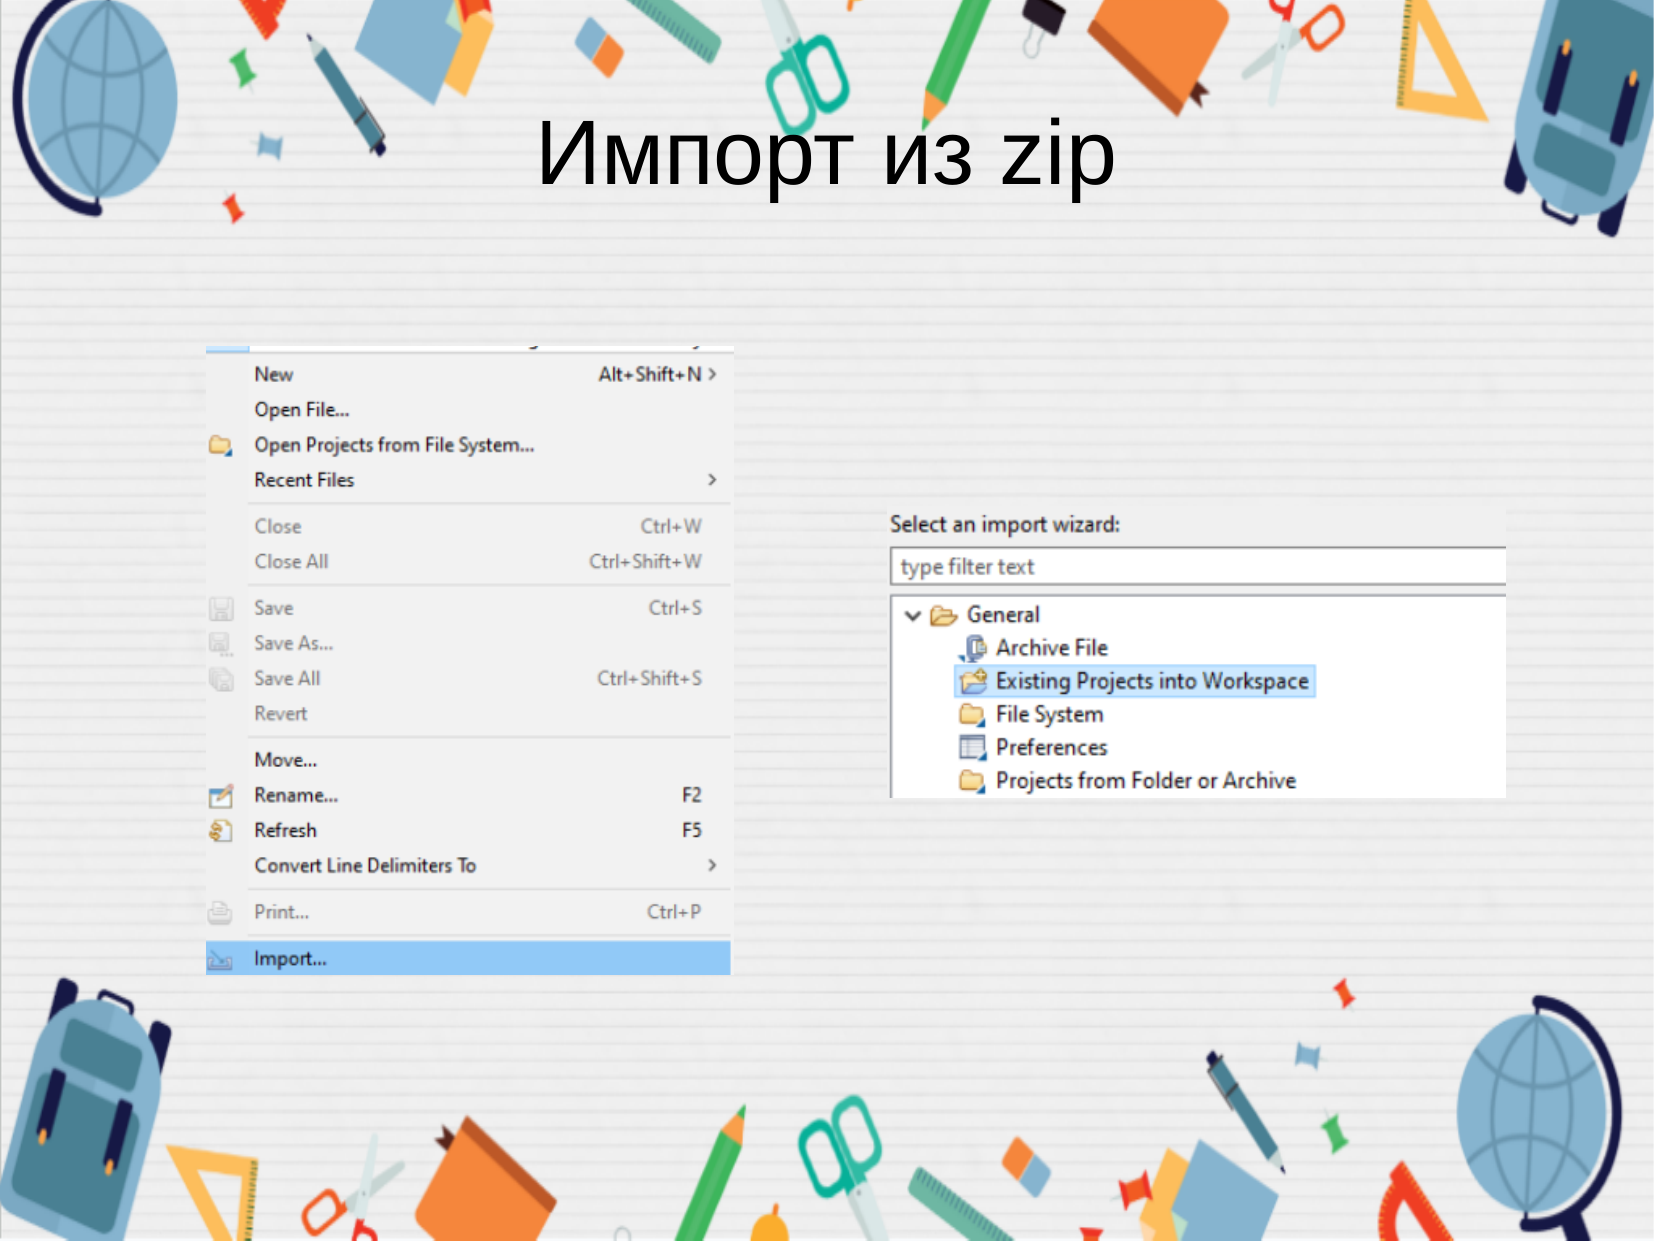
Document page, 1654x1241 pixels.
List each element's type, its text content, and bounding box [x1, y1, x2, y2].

title Импорт из zip [82, 49, 1571, 257]
picture [0, 0, 1654, 1241]
